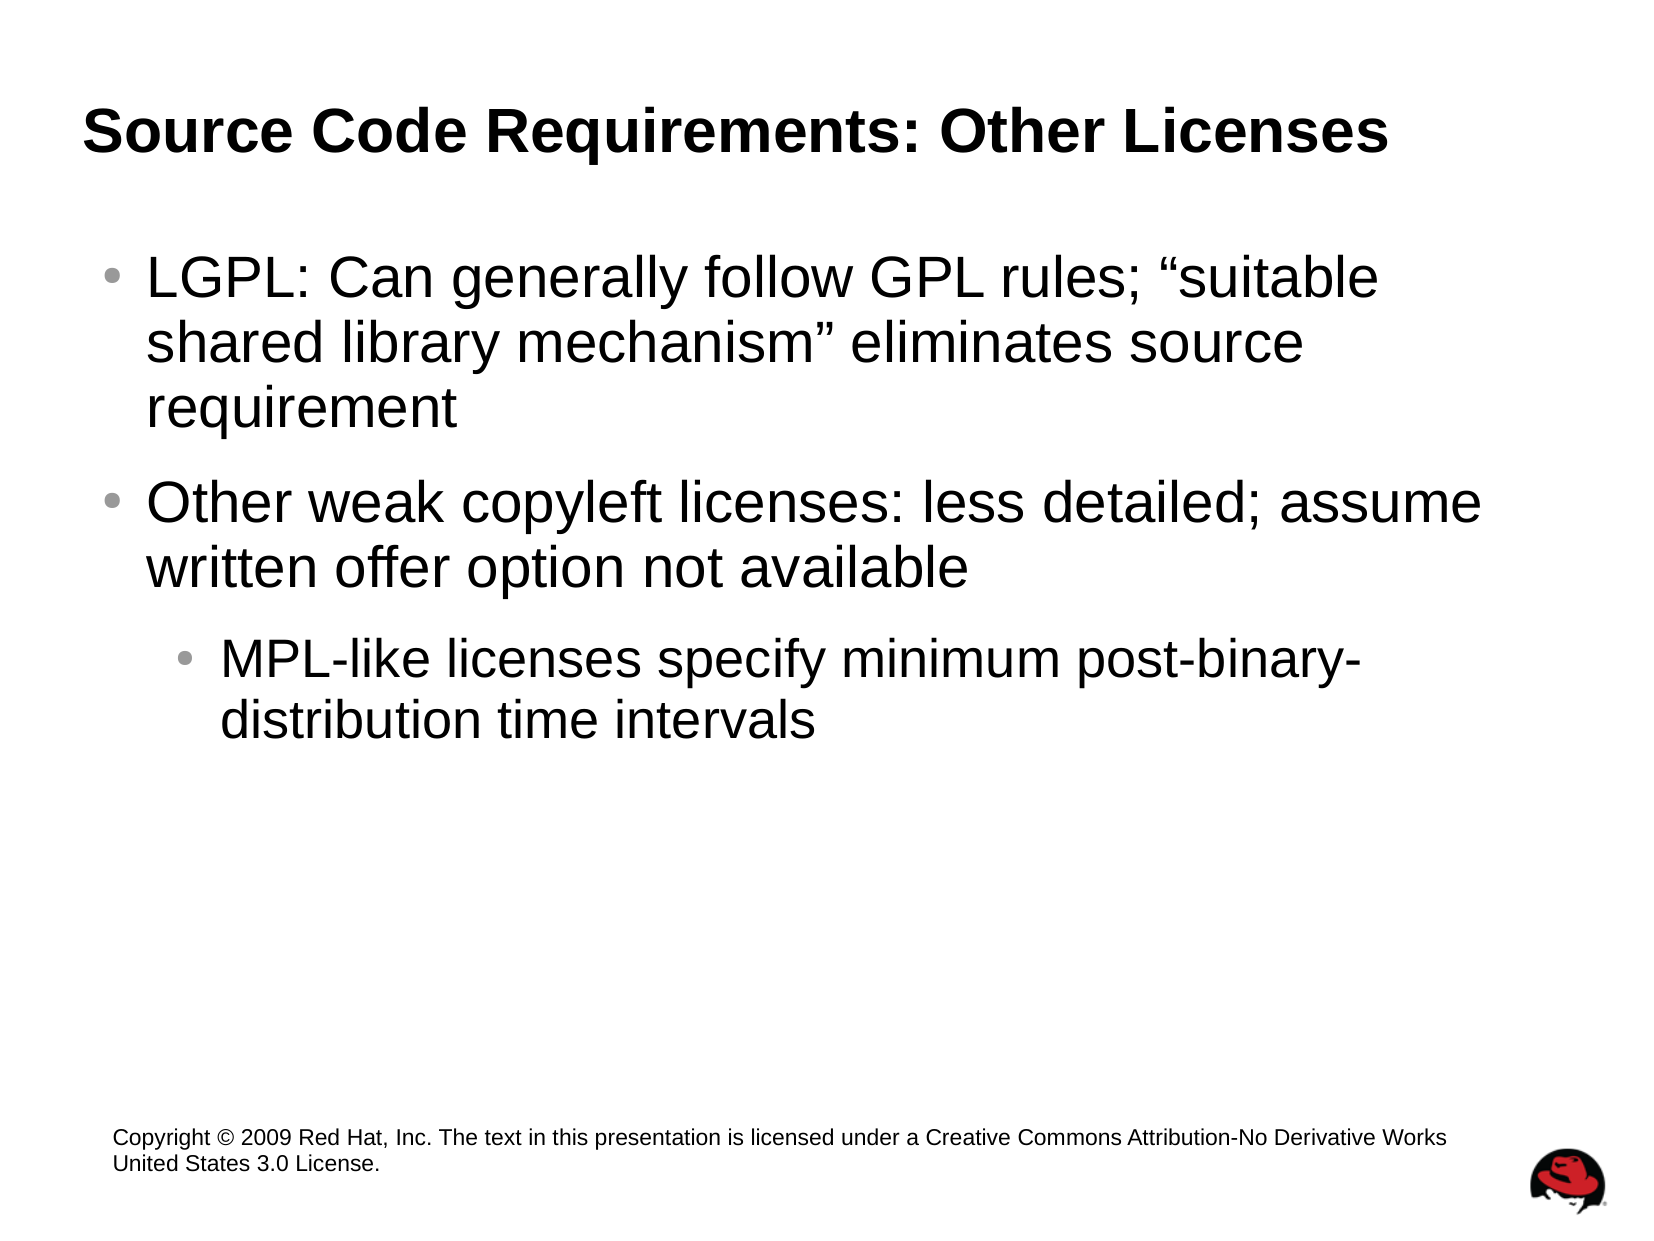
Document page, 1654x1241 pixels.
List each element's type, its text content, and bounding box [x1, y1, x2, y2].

title Source Code Requirements: Other Licenses [82, 45, 1571, 218]
picture [1529, 1146, 1613, 1224]
list LGPL: Can generally follow GPL rules; “suitable shared library mechanism” eliminates source requirement Other weak copyleft licenses: less detailed; assume written offer option not available MPL-like licenses specify minimum post-binary-distribution time intervals [86, 244, 1576, 1024]
